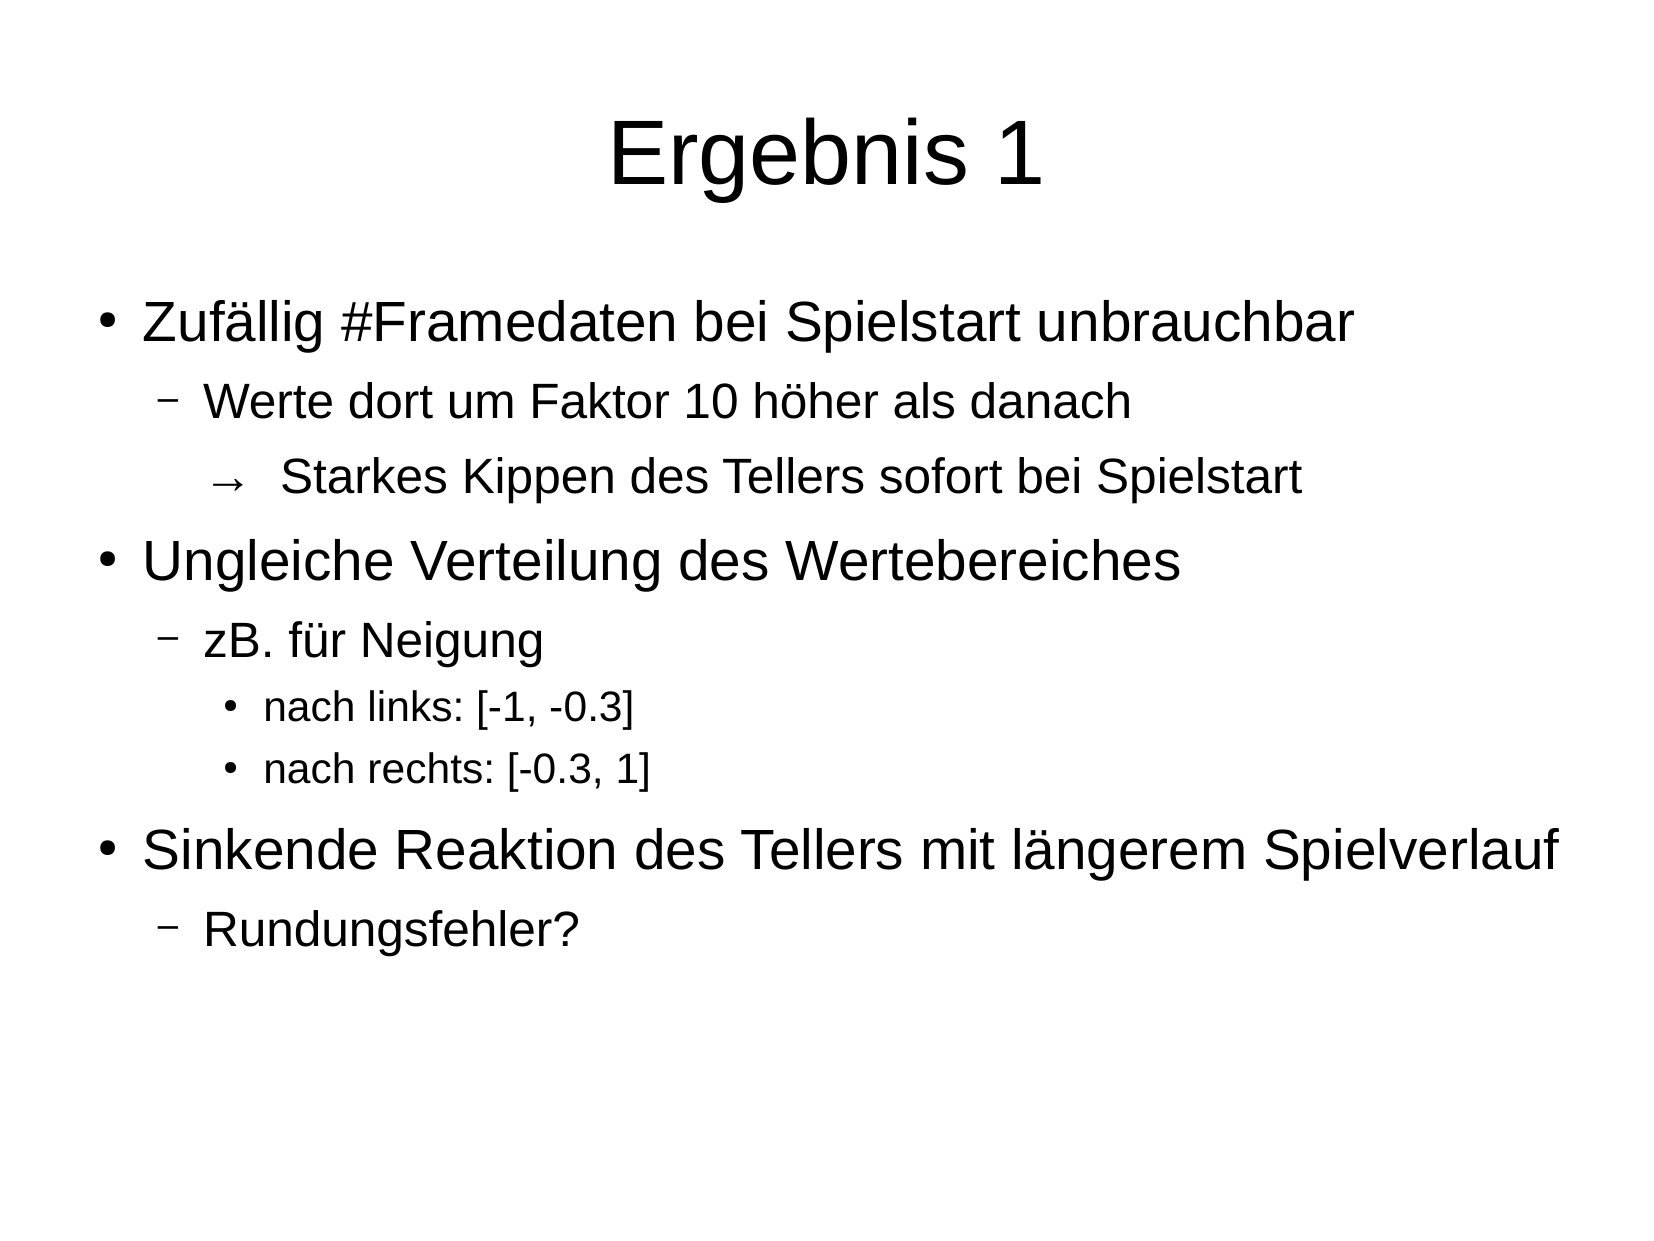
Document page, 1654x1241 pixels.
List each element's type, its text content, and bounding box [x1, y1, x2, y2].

list Zufällig #Framedaten bei Spielstart unbrauchbar Werte dort um Faktor 10 höher als danach → Starkes Kippen des Tellers sofort bei Spielstart Ungleiche Verteilung des Wertebereiches zB. für Neigung nach links: [-1, -0.3] nach rechts: [-0.3, 1] Sinkende Reaktion des Tellers mit längerem Spielverlauf Rundungsfehler? [82, 290, 1571, 1010]
title Ergebnis 1 [82, 49, 1571, 257]
